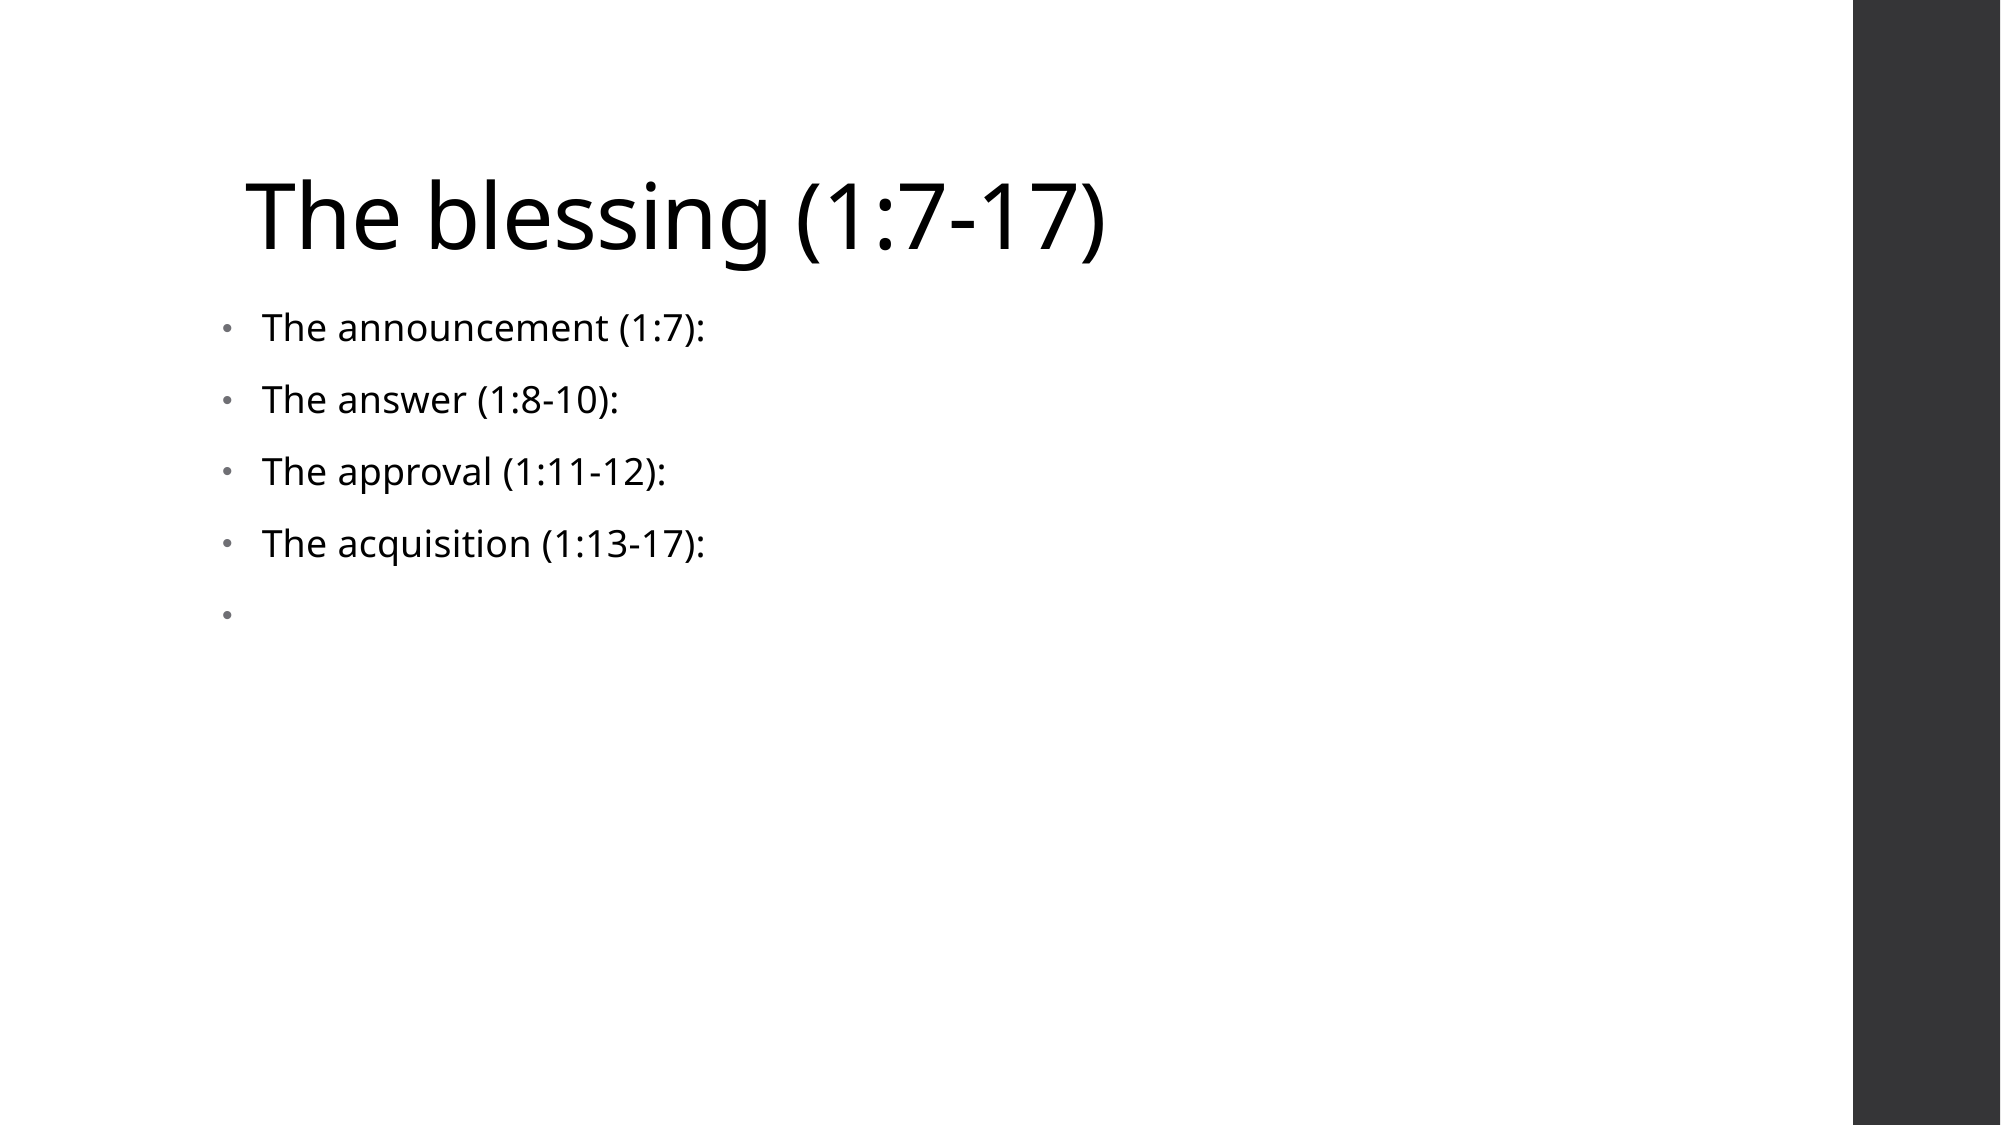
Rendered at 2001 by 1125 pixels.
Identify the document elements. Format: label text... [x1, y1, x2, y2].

title The blessing (1:7-17) [206, 60, 1797, 278]
list The announcement (1:7): The answer (1:8-10): The approval (1:11-12): The acquisition (1:13-17): [206, 299, 1617, 1014]
